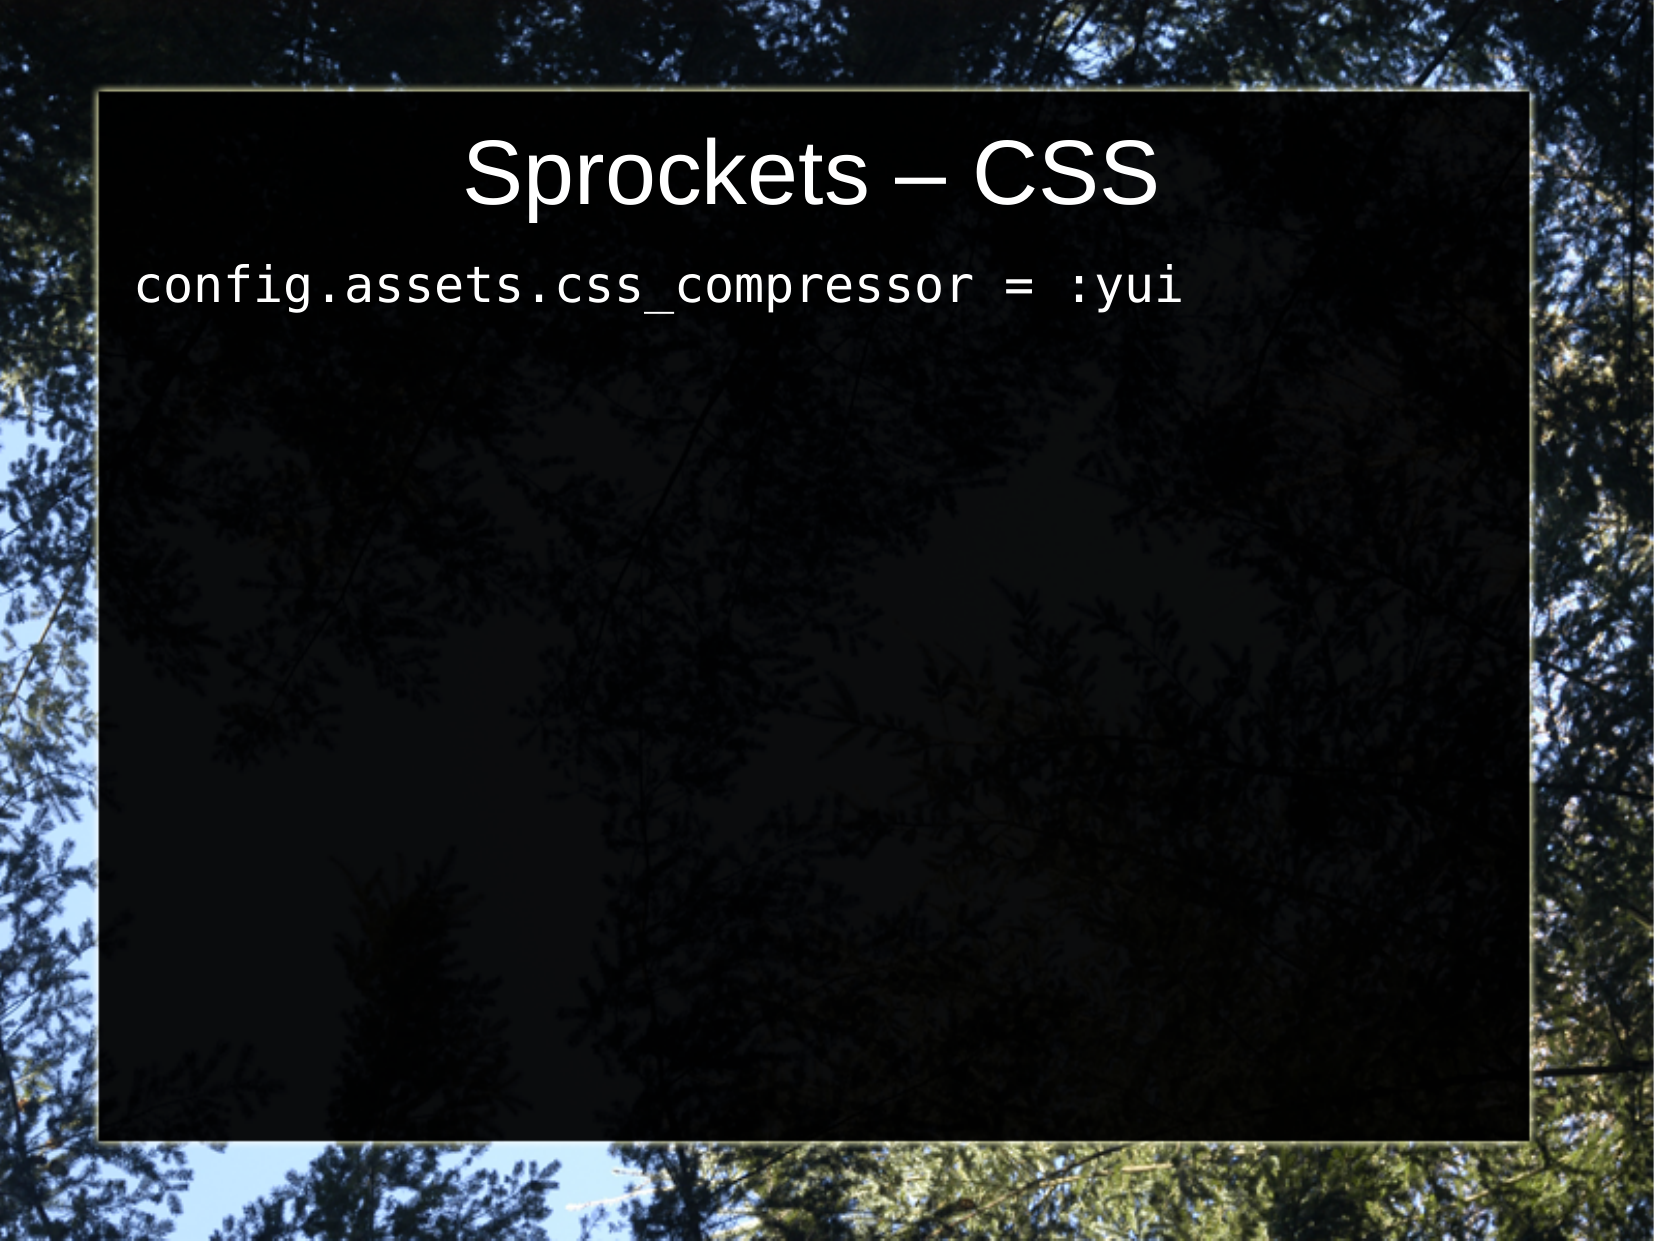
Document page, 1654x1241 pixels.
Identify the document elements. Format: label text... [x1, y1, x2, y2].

list config.assets.css_compressor = :yui [134, 256, 1516, 1038]
title Sprockets – CSS [88, 88, 1536, 257]
picture [0, 0, 1654, 1241]
